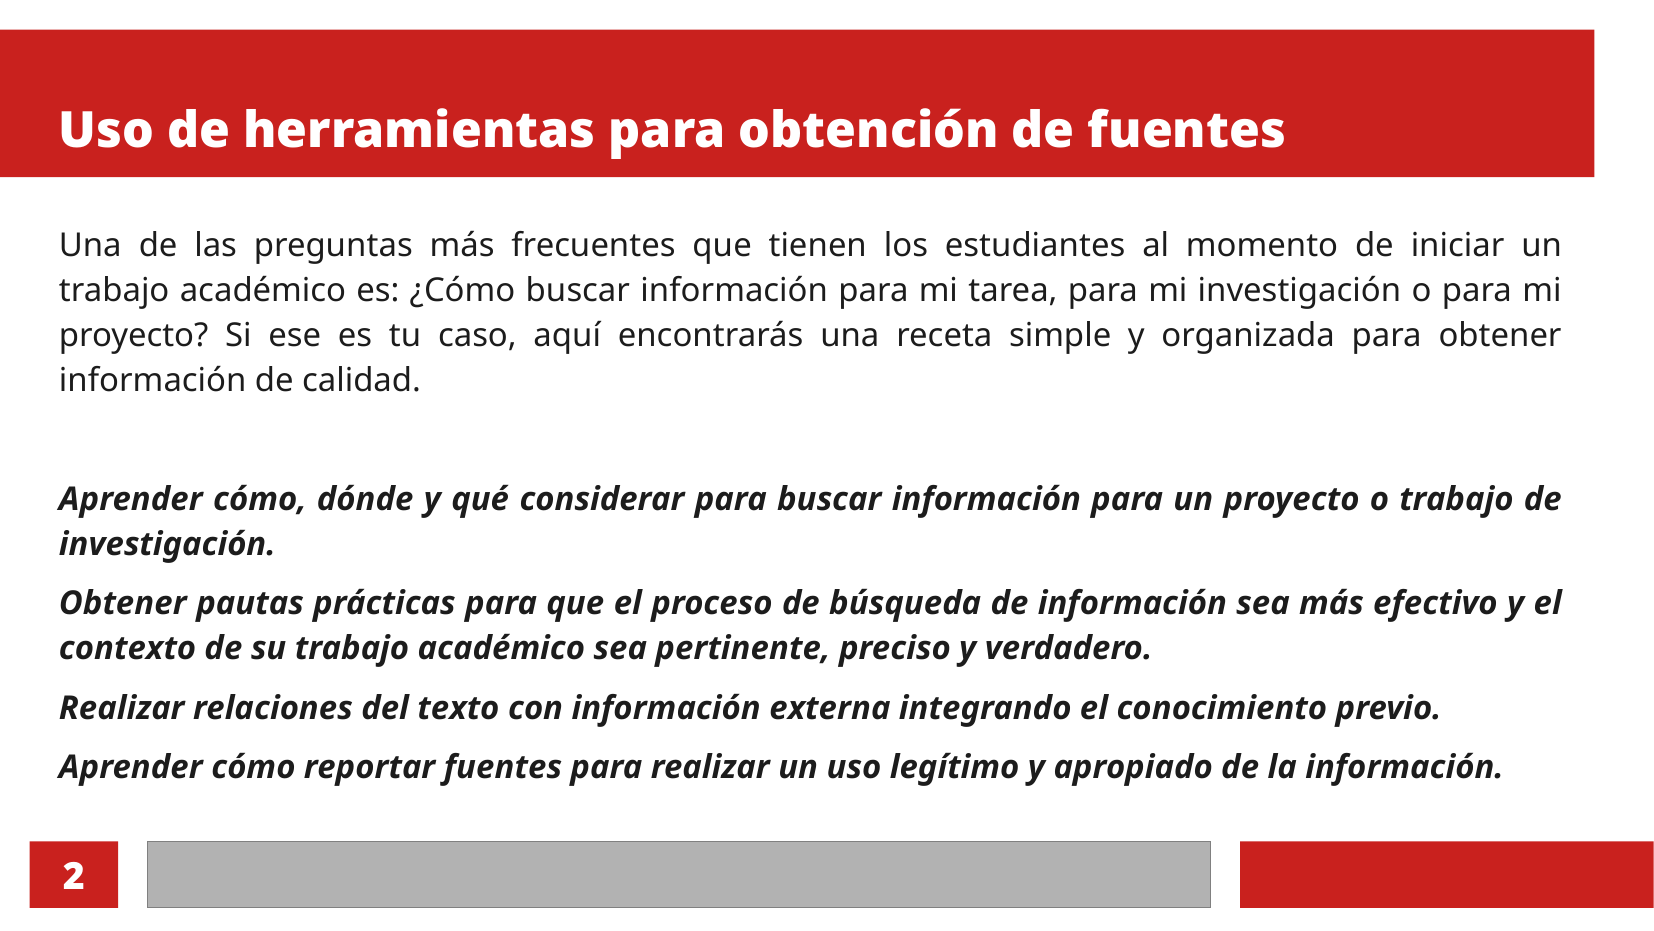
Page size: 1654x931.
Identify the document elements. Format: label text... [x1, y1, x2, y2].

list Una de las preguntas más frecuentes que tienen los estudiantes al momento de iniciar un trabajo académico es: ¿Cómo buscar información para mi tarea, para mi investigación o para mi proyecto? Si ese es tu caso, aquí encontrarás una receta simple y organizada para obtener información de calidad. Aprender cómo, dónde y qué considerar para buscar información para un proyecto o trabajo de investigación. Obtener pautas prácticas para que el proceso de búsqueda de información sea más efectivo y el contexto de su trabajo académico sea pertinente, preciso y verdadero. Realizar relaciones del texto con información externa integrando el conocimiento previo. Aprender cómo reportar fuentes para realizar un uso legítimo y apropiado de la información. [59, 221, 1565, 798]
title Uso de herramientas para obtención de fuentes [59, 44, 1595, 163]
